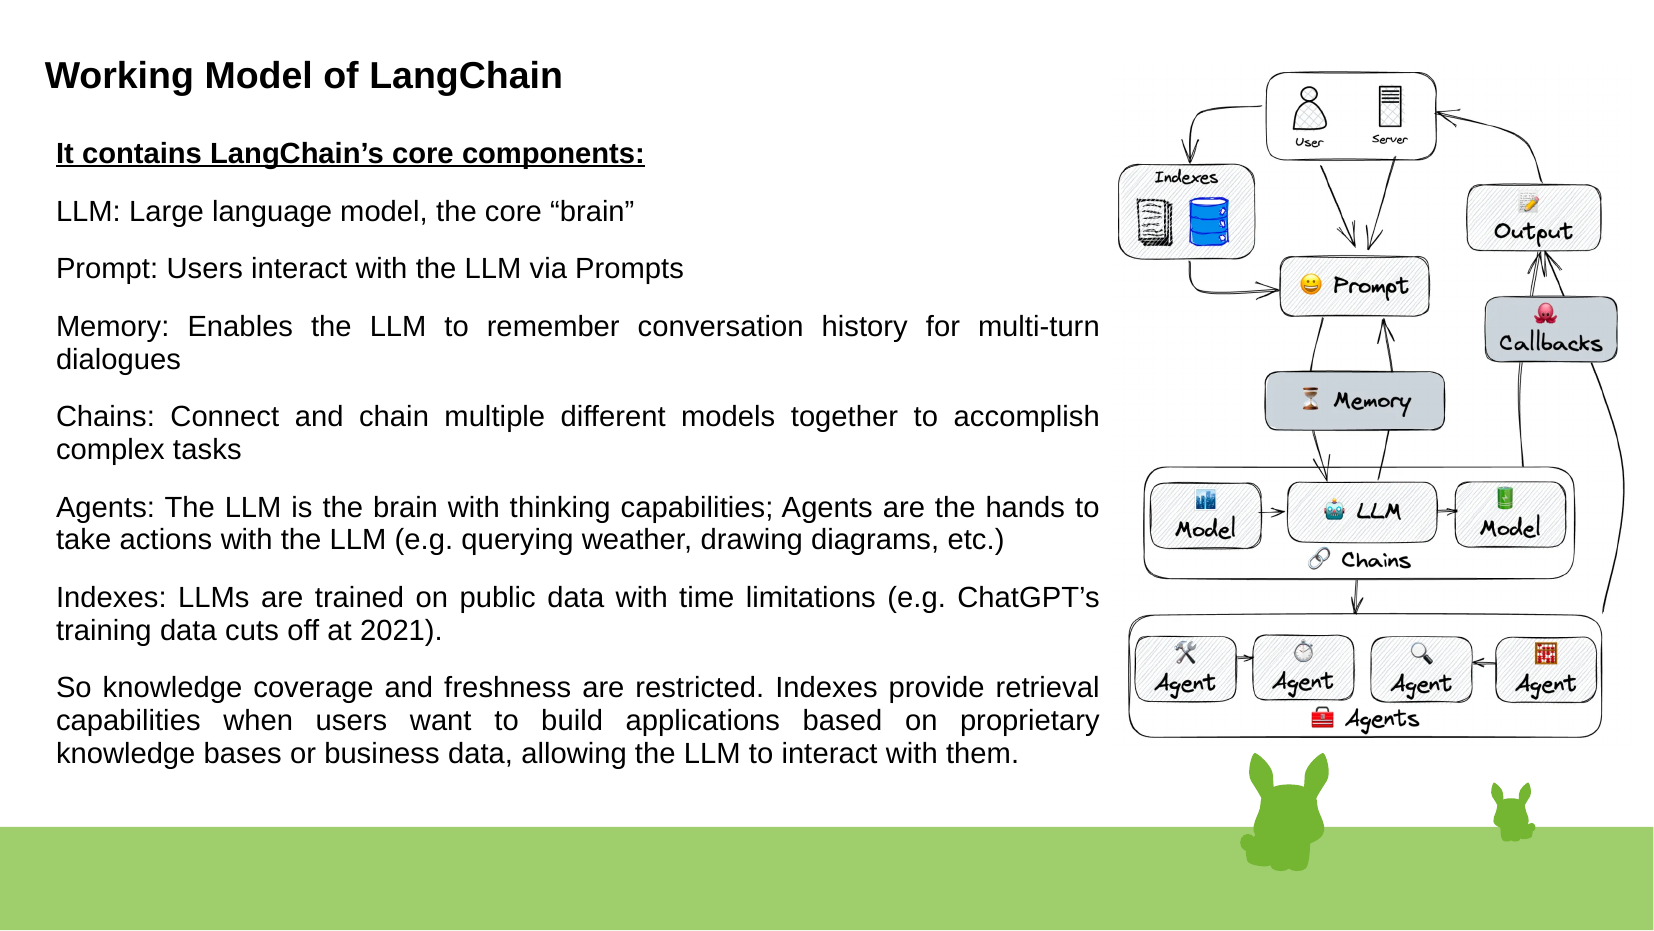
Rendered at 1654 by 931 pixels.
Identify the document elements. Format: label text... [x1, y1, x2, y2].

picture [1110, 64, 1632, 745]
text_box It contains LangChain’s core components: LLM: Large language model, the core “brain” Prompt: Users interact with the LLM via Prompts Memory: Enables the LLM to remember conversation history for multi-turn dialogues Chains: Connect and chain multiple different models together to accomplish complex tasks Agents: The LLM is the brain with thinking capabilities; Agents are the hands to take actions with the LLM (e.g. querying weather, drawing diagrams, etc.) Indexes: LLMs are trained on public data with time limitations (e.g. ChatGPT’s training data cuts off at 2021). So knowledge coverage and freshness are restricted. Indexes provide retrieval capabilities when users want to build applications based on proprietary knowledge bases or business data, allowing the LLM to interact with them. [41, 129, 1117, 810]
text_box Working Model of LangChain [30, 47, 579, 105]
